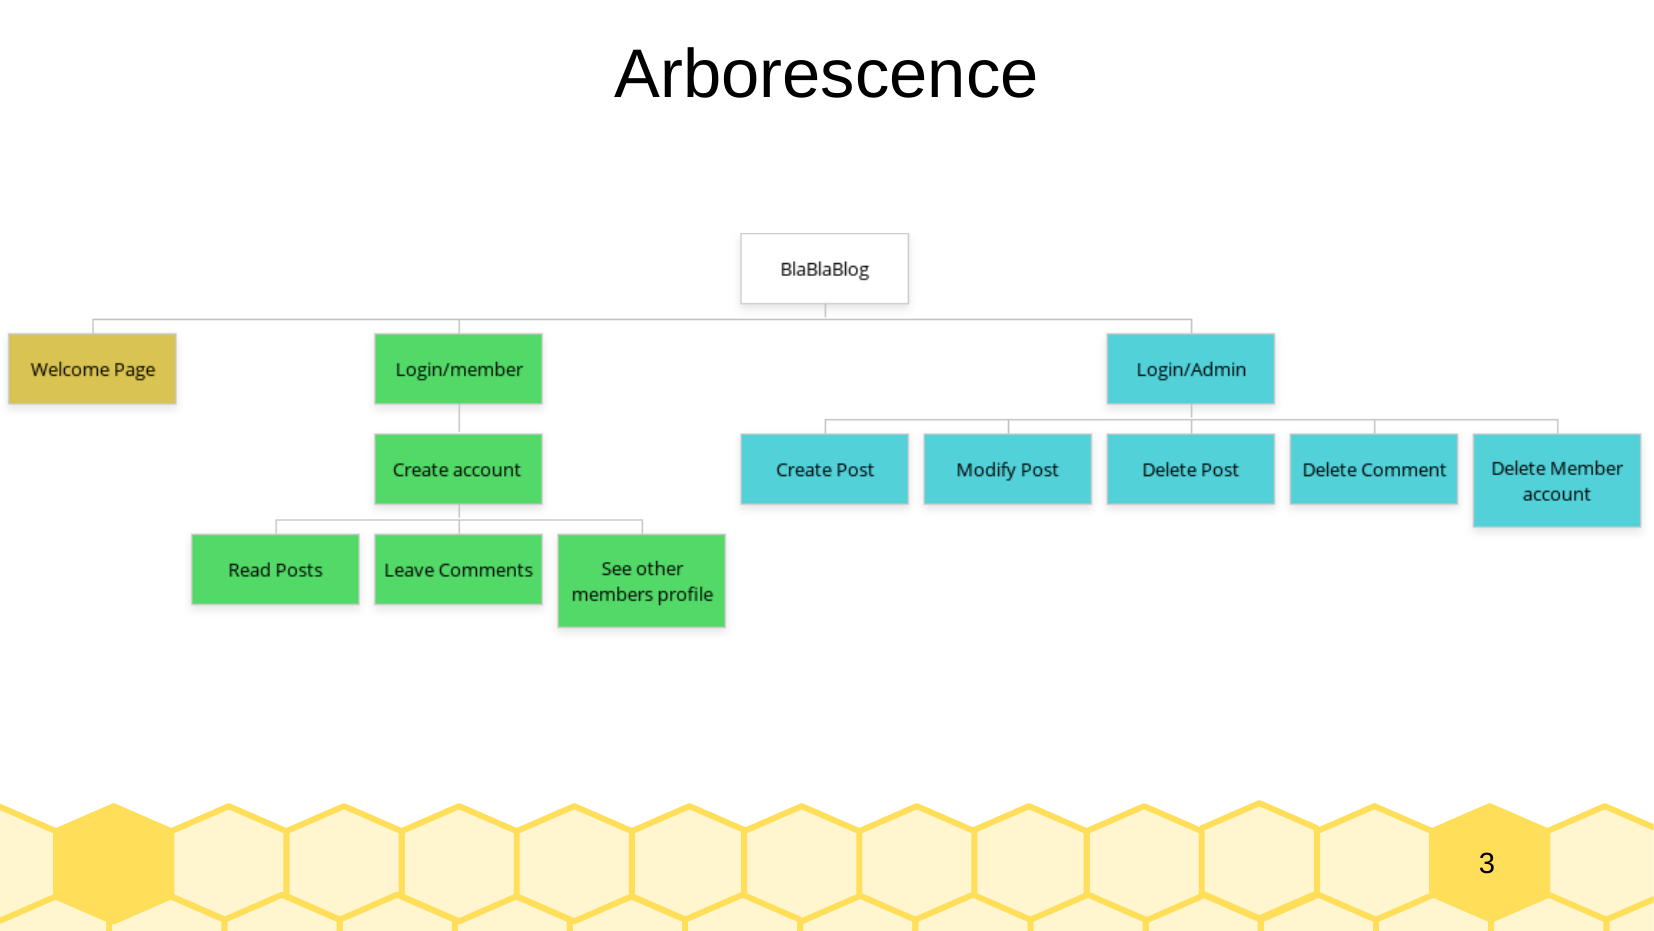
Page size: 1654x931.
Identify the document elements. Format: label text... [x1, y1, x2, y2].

picture [1, 233, 1654, 700]
title Arborescence [88, 0, 1565, 148]
